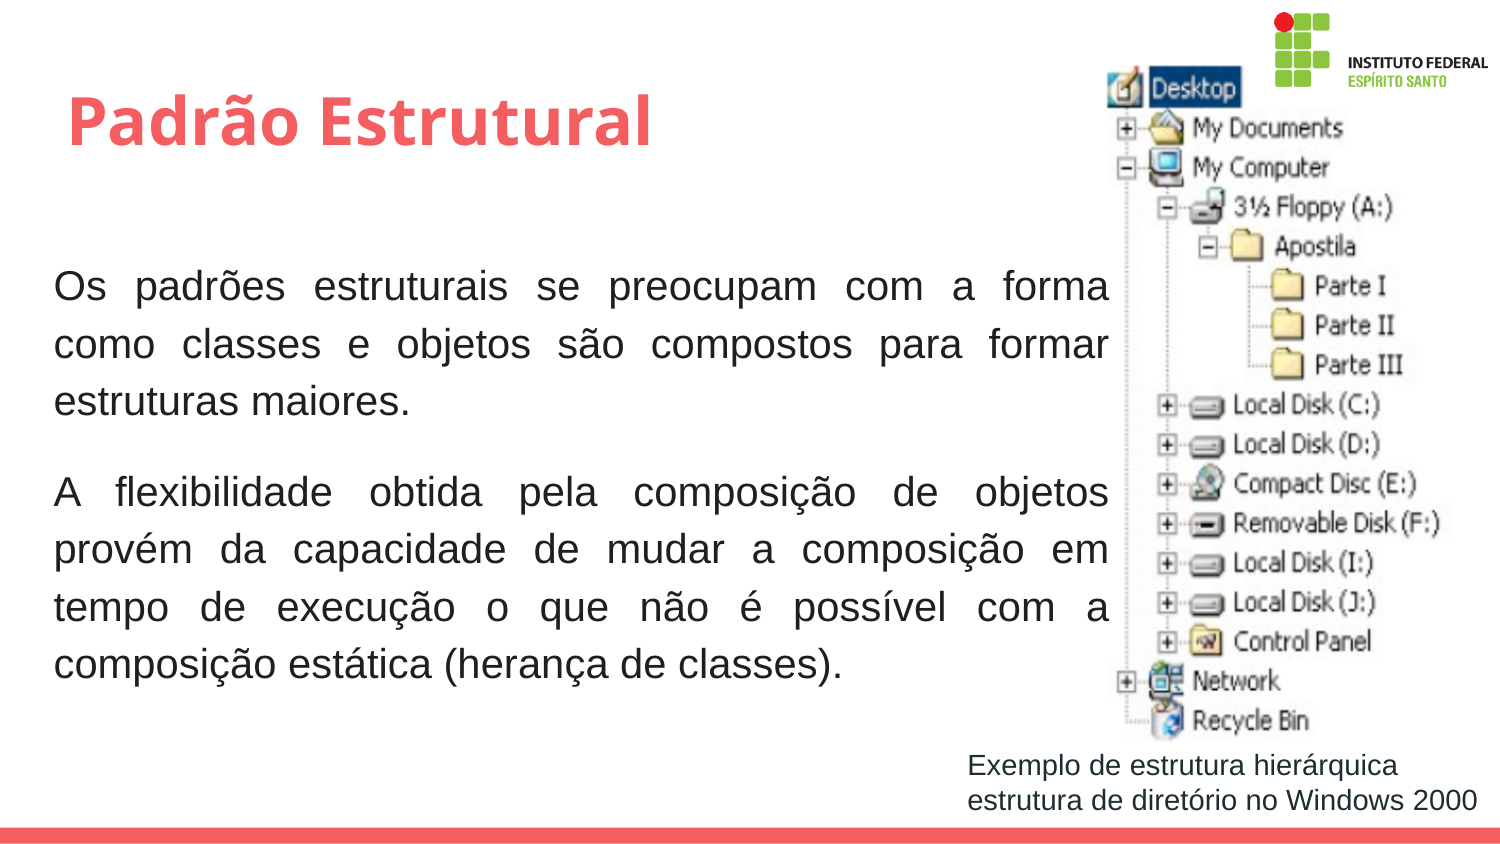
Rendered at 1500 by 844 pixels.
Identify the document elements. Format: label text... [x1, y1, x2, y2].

title Padrão Estrutural [51, 64, 1162, 167]
list Os padrões estruturais se preocupam com a forma como classes e objetos são compostos para formar estruturas maiores. A flexibilidade obtida pela composição de objetos provém da capacidade de mudar a composição em tempo de execução o que não é possível com a composição estática (herança de classes). [38, 236, 1126, 701]
text_box Exemplo de estrutura hierárquica estrutura de diretório no Windows 2000 [952, 738, 1500, 825]
picture [1040, 12, 1488, 738]
